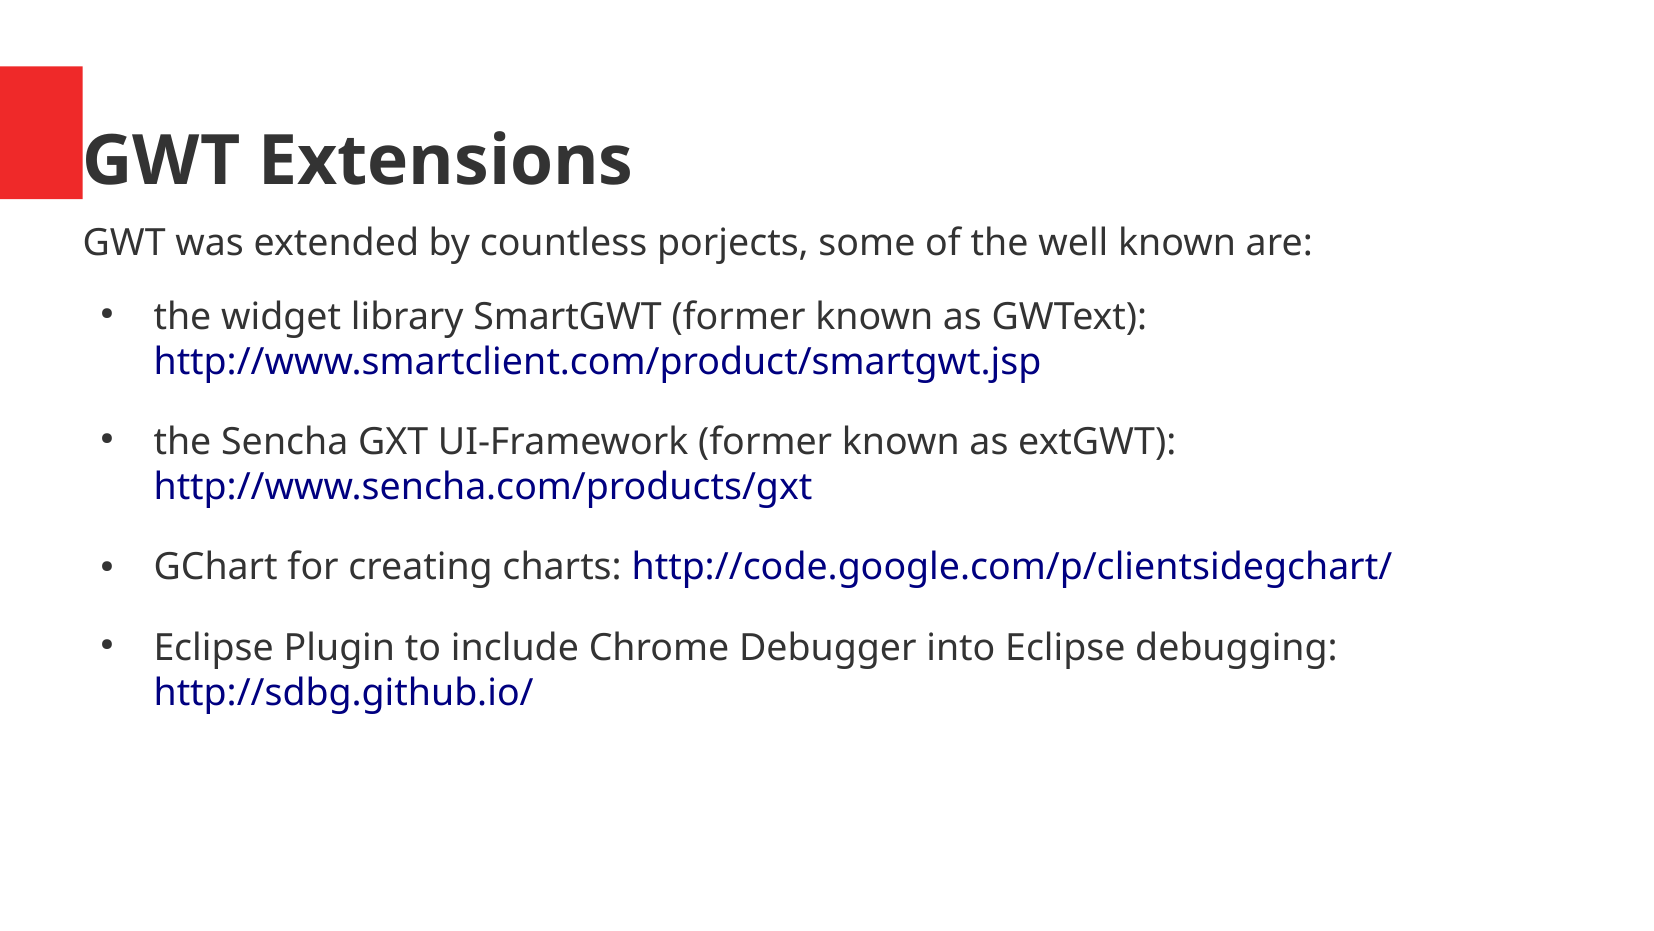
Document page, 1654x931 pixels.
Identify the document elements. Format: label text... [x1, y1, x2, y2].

title GWT Extensions [82, 33, 1571, 196]
list GWT was extended by countless porjects, some of the well known are: the widget library SmartGWT (former known as GWText): http://www.smartclient.com/product/smartgwt.jsp the Sencha GXT UI-Framework (former known as extGWT): http://www.sencha.com/products/gxt GChart for creating charts: http://code.google.com/p/clientsidegchart/ Eclipse Plugin to include Chrome Debugger into Eclipse debugging: http://sdbg.github.io/ [82, 217, 1571, 780]
